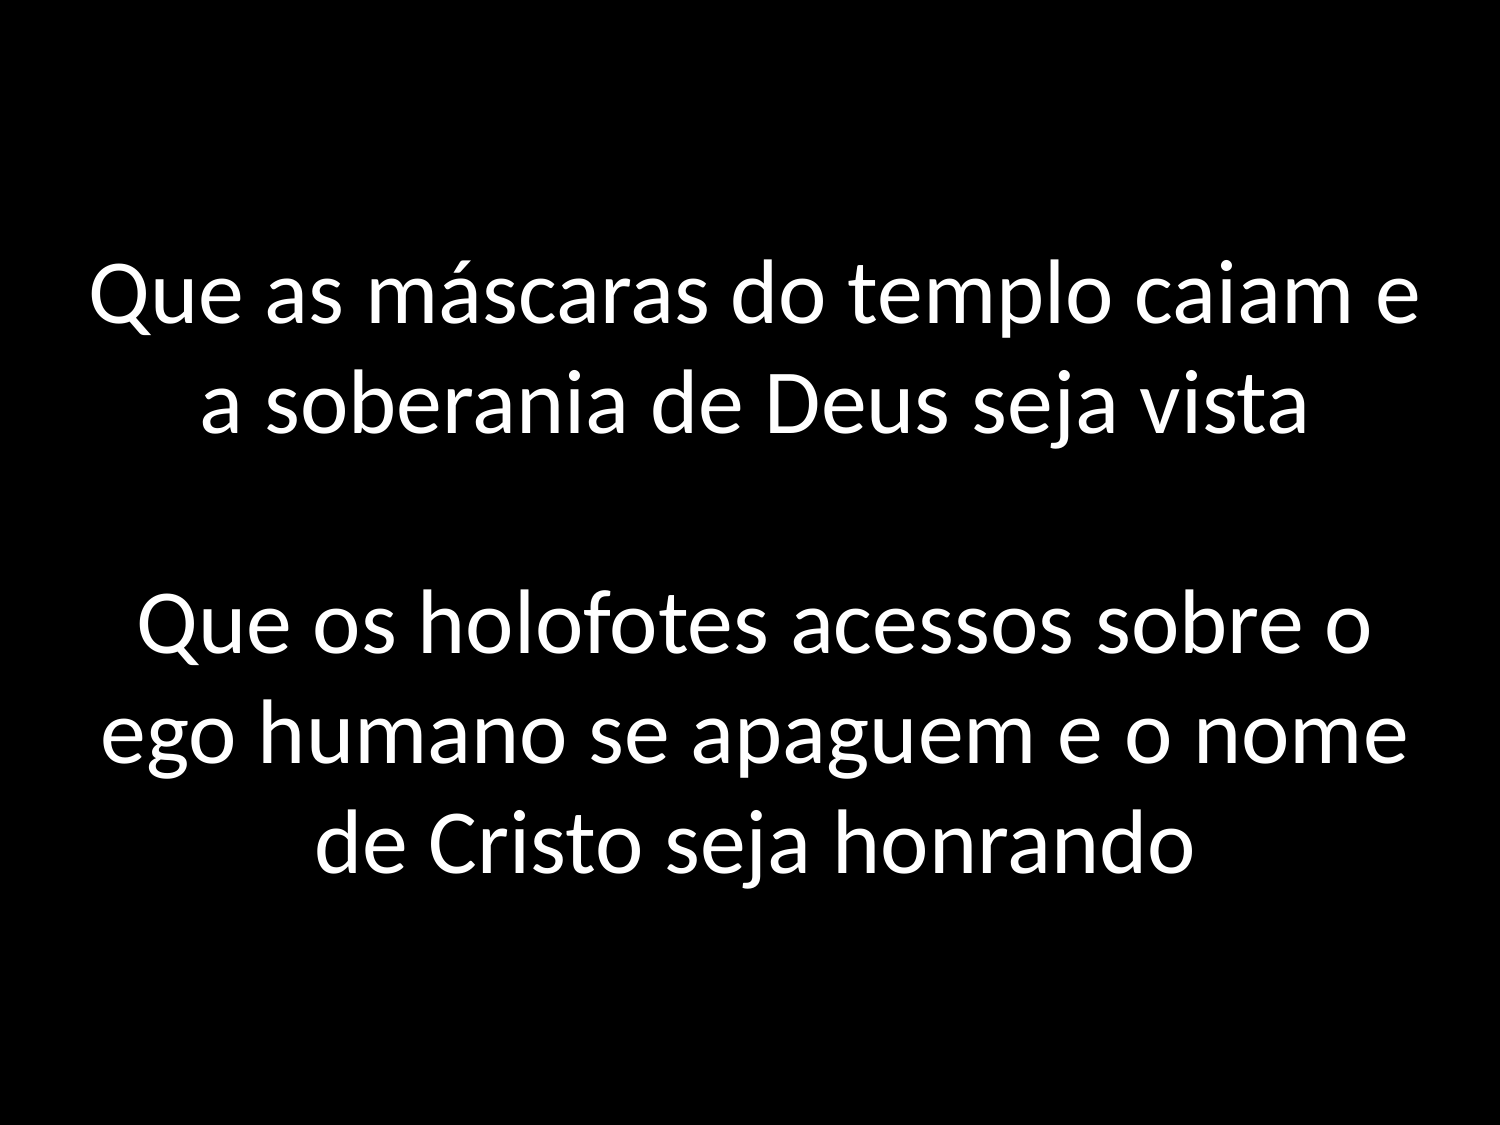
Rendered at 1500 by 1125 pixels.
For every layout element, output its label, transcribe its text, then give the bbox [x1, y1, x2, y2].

title Que as máscaras do templo caiam e a soberania de Deus seja vista Que os holofotes acessos sobre o ego humano se apaguem e o nome de Cristo seja honrando [46, 45, 1465, 1079]
